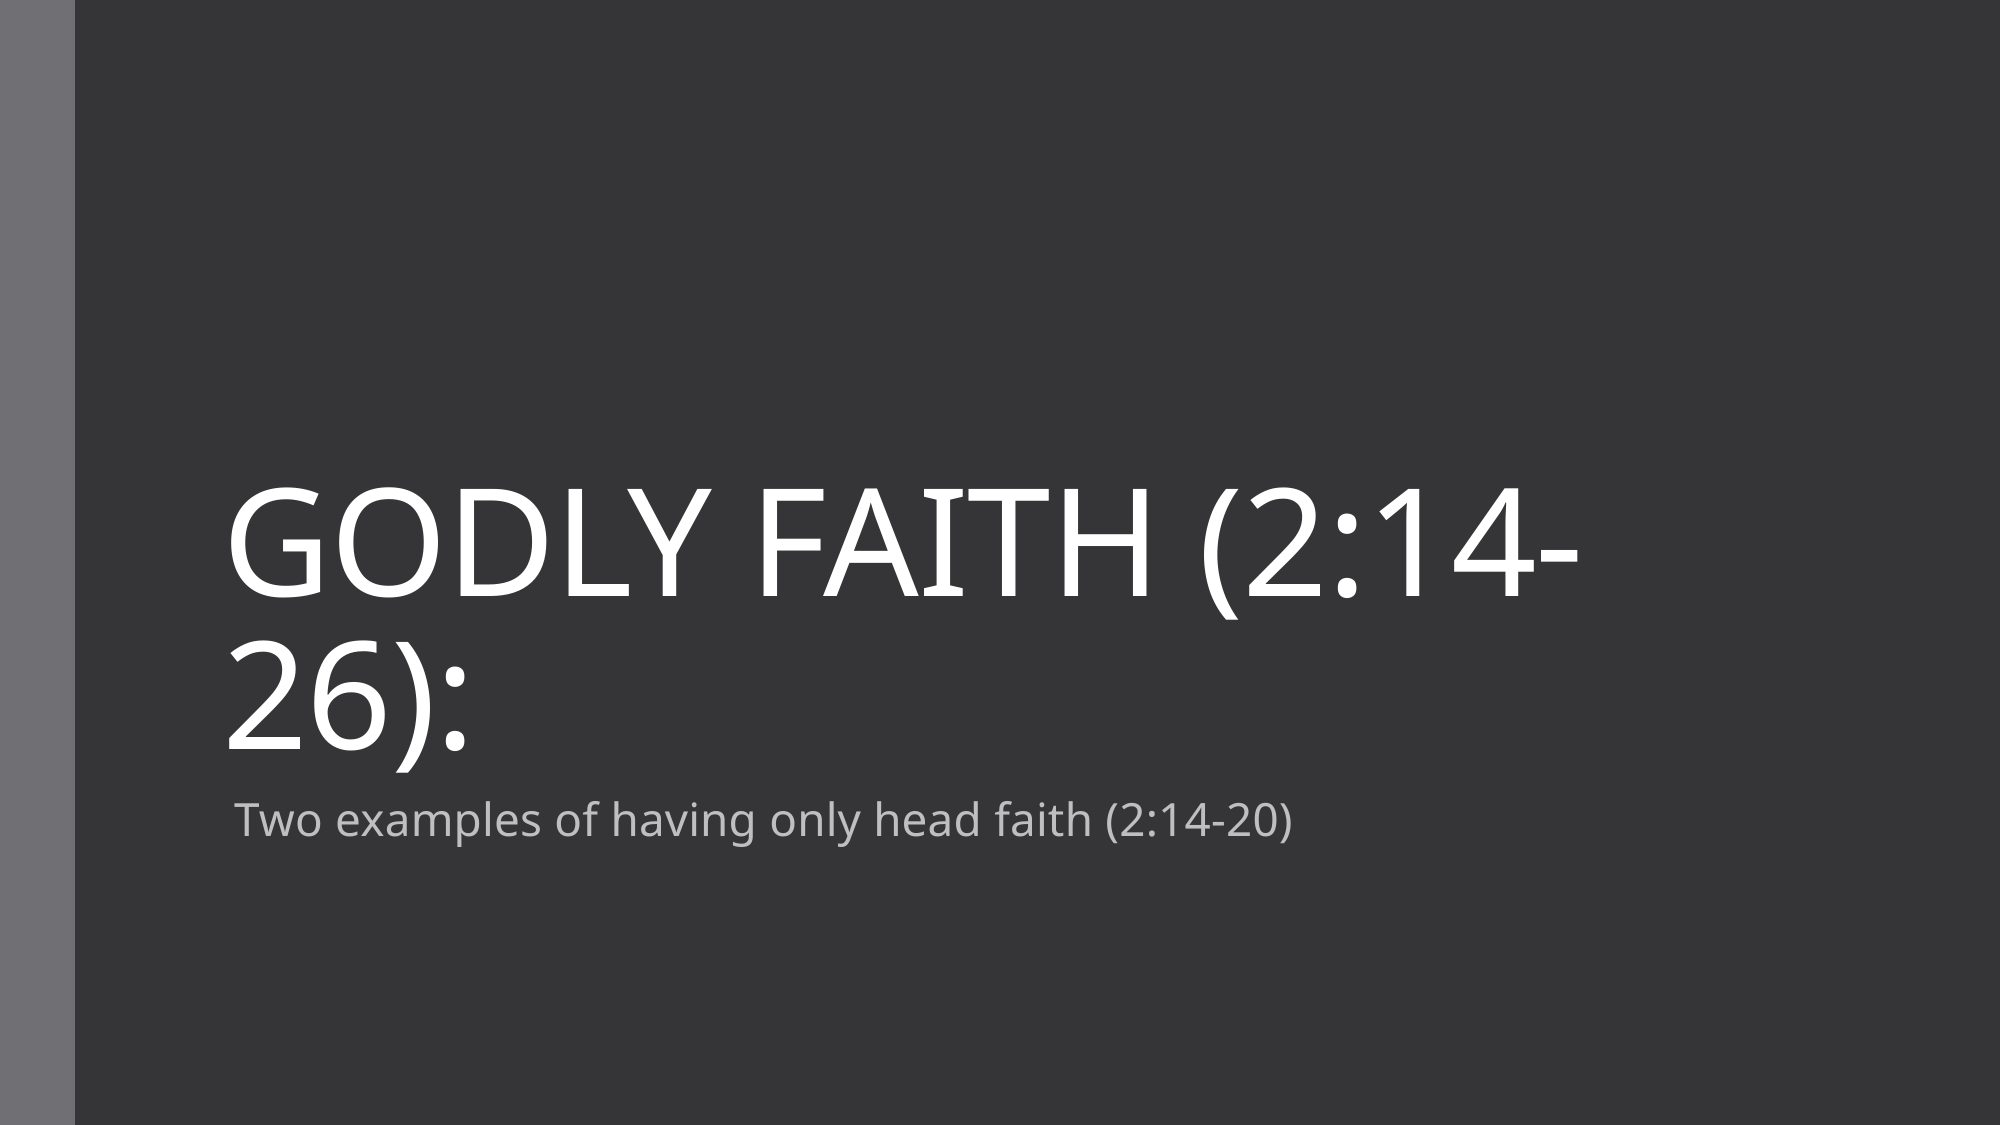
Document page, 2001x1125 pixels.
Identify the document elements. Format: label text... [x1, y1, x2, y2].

subtitle Two examples of having only head faith (2:14-20) [206, 787, 1752, 1066]
title GODLY FAITH (2:14-26): [206, 124, 1752, 787]
